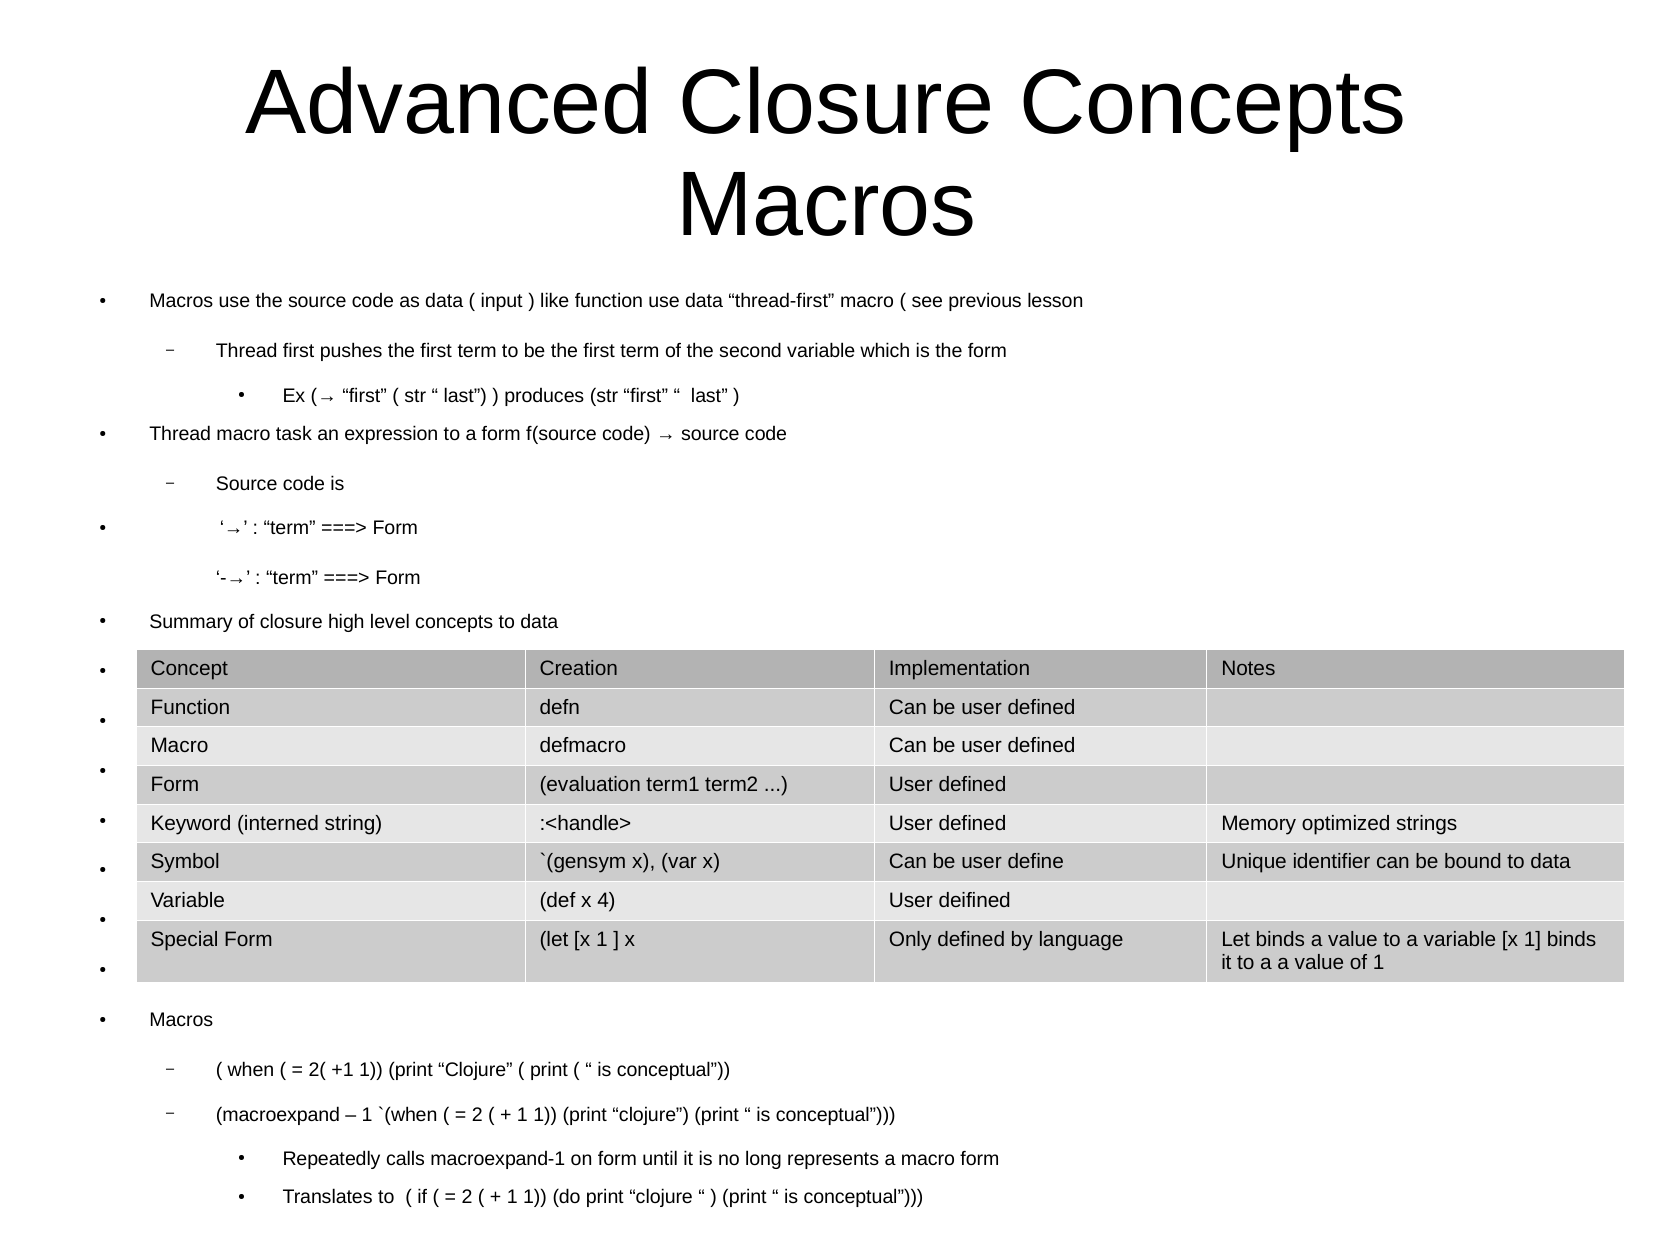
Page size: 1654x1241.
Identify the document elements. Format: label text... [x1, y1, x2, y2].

table_cell User defined [875, 805, 1206, 842]
table_header Notes [1207, 650, 1624, 688]
table_cell Can be user defined [875, 689, 1206, 726]
table_cell Only defined by language [875, 921, 1206, 982]
table_cell User defined [875, 766, 1206, 804]
table_cell Let binds a value to a variable [x 1] binds it to a a value of 1 [1207, 921, 1624, 982]
table_cell Variable [137, 882, 525, 920]
table_cell (def x 4) [526, 882, 874, 920]
title Advanced Closure Concepts Macros [82, 49, 1571, 257]
table_cell Keyword (interned string) [137, 805, 525, 842]
table_cell (let [x 1 ] x [526, 921, 874, 982]
table_cell Macro [137, 727, 525, 765]
table_header Concept [137, 650, 525, 688]
table_cell defmacro [526, 727, 874, 765]
table_cell Special Form [137, 921, 525, 982]
table_cell Symbol [137, 843, 525, 881]
table_cell [1207, 727, 1624, 765]
table_cell defn [526, 689, 874, 726]
table_cell [1207, 689, 1624, 726]
table_cell Form [137, 766, 525, 804]
table_cell Function [137, 689, 525, 726]
table_cell :<handle> [526, 805, 874, 842]
table_cell User deifined [875, 882, 1206, 920]
table_header Creation [526, 650, 874, 688]
table_cell (evaluation term1 term2 ...) [526, 766, 874, 804]
table_cell [1207, 882, 1624, 920]
table_cell Unique identifier can be bound to data [1207, 843, 1624, 881]
table_cell Can be user defined [875, 727, 1206, 765]
table_cell [1207, 766, 1624, 804]
table_cell `(gensym x), (var x) [526, 843, 874, 881]
table_cell Can be user define [875, 843, 1206, 881]
table_header Implementation [875, 650, 1206, 688]
table_cell Memory optimized strings [1207, 805, 1624, 842]
list Macros use the source code as data ( input ) like function use data “thread-first” macro ( see previous lesson Thread first pushes the first term to be the first term of the second variable which is the form Ex (→ “first” ( str “ last”) ) produces (str “first” “ last” ) Thread macro task an expression to a form f(source code) → source code Source code is ‘→’ : “term” ===> Form ‘-→’ : “term” ===> Form Summary of closure high level concepts to data Macros ( when ( = 2( +1 1)) (print “Clojure” ( print ( “ is conceptual”)) (macroexpand – 1 `(when ( = 2 ( + 1 1)) (print “clojure”) (print “ is conceptual”))) Repeatedly calls macroexpand-1 on form until it is no long represents a macro form Translates to ( if ( = 2 ( + 1 1)) (do print “clojure “ ) (print “ is conceptual”))) [82, 290, 1561, 1216]
